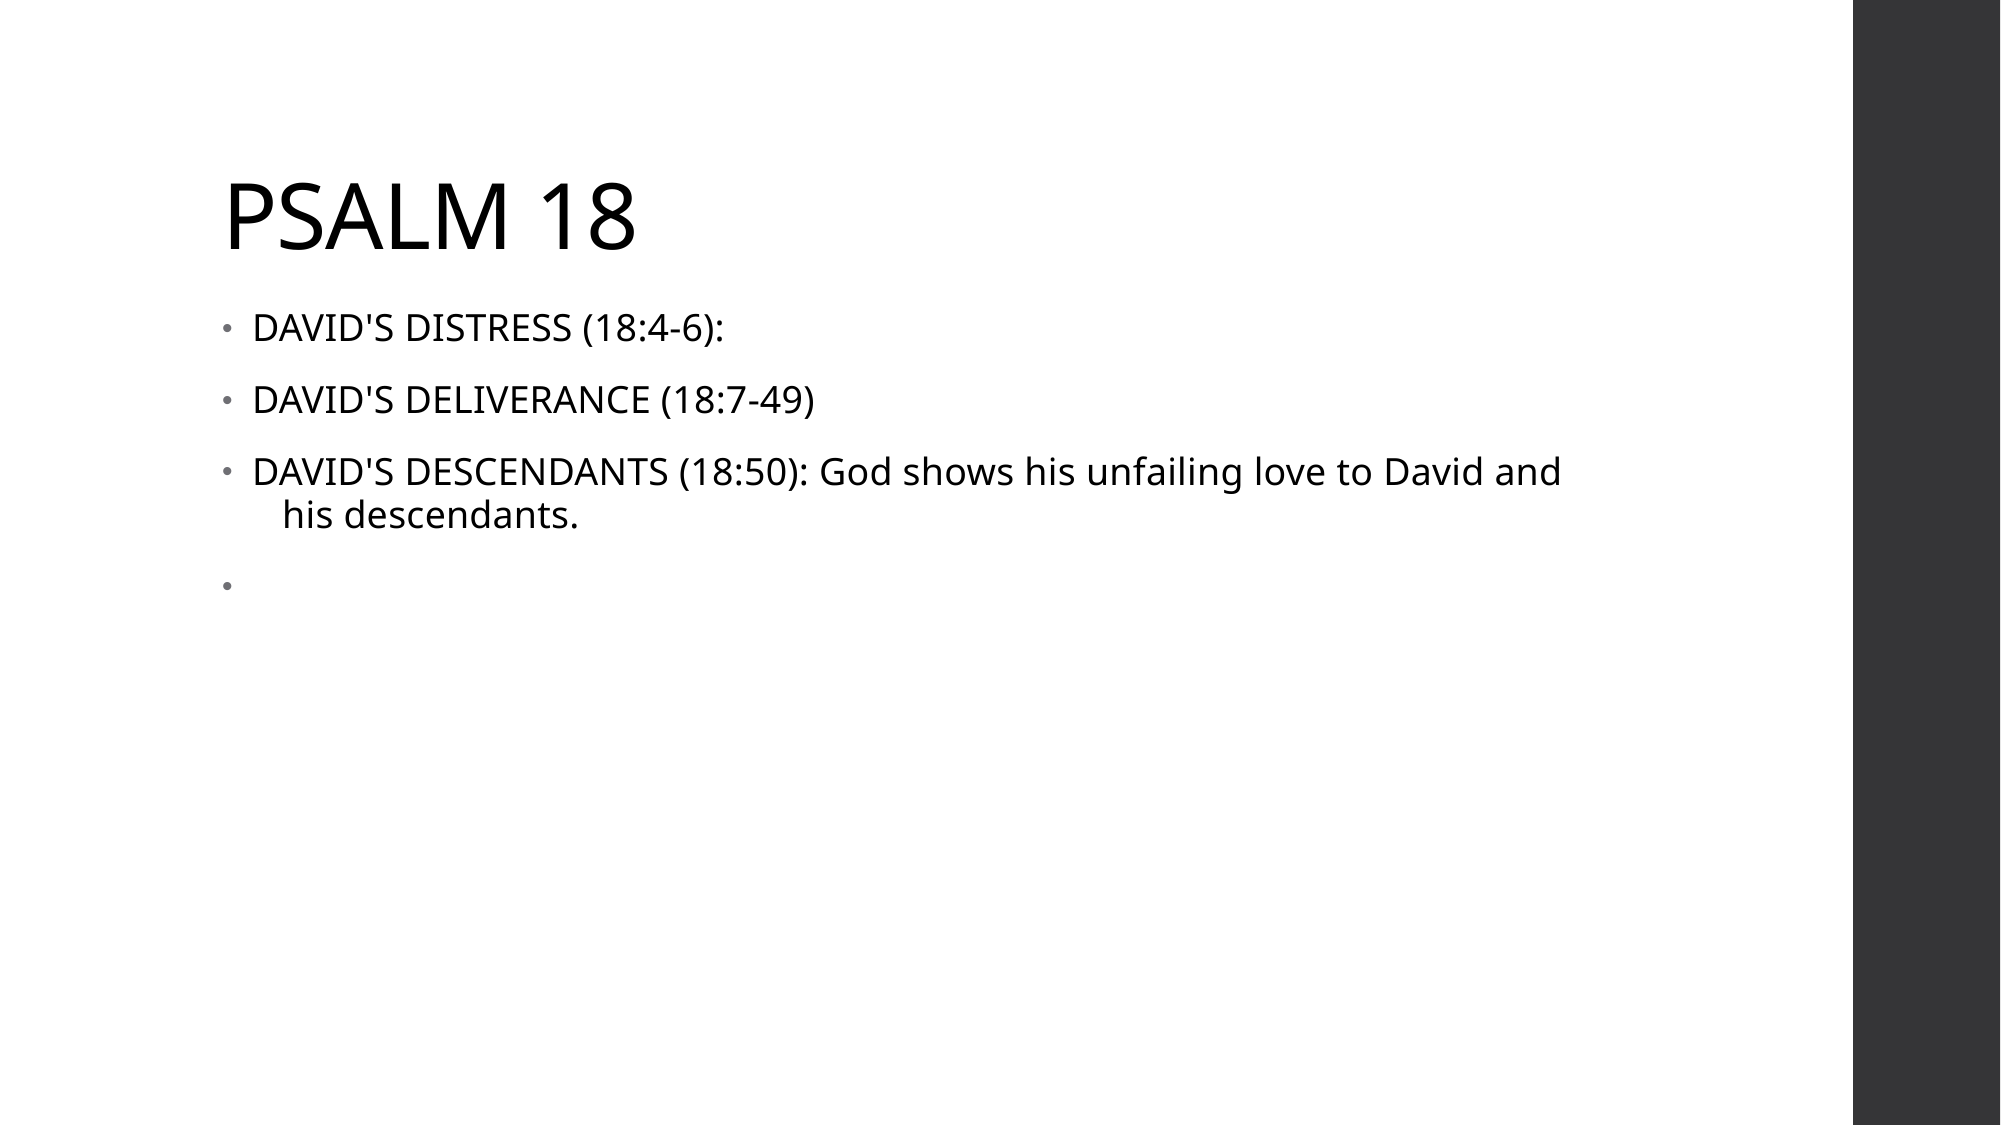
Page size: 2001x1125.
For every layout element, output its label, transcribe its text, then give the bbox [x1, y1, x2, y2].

title PSALM 18 [206, 60, 1797, 278]
list DAVID'S DISTRESS (18:4-6): DAVID'S DELIVERANCE (18:7-49) DAVID'S DESCENDANTS (18:50): God shows his unfailing love to David and his descendants. [206, 299, 1617, 1014]
